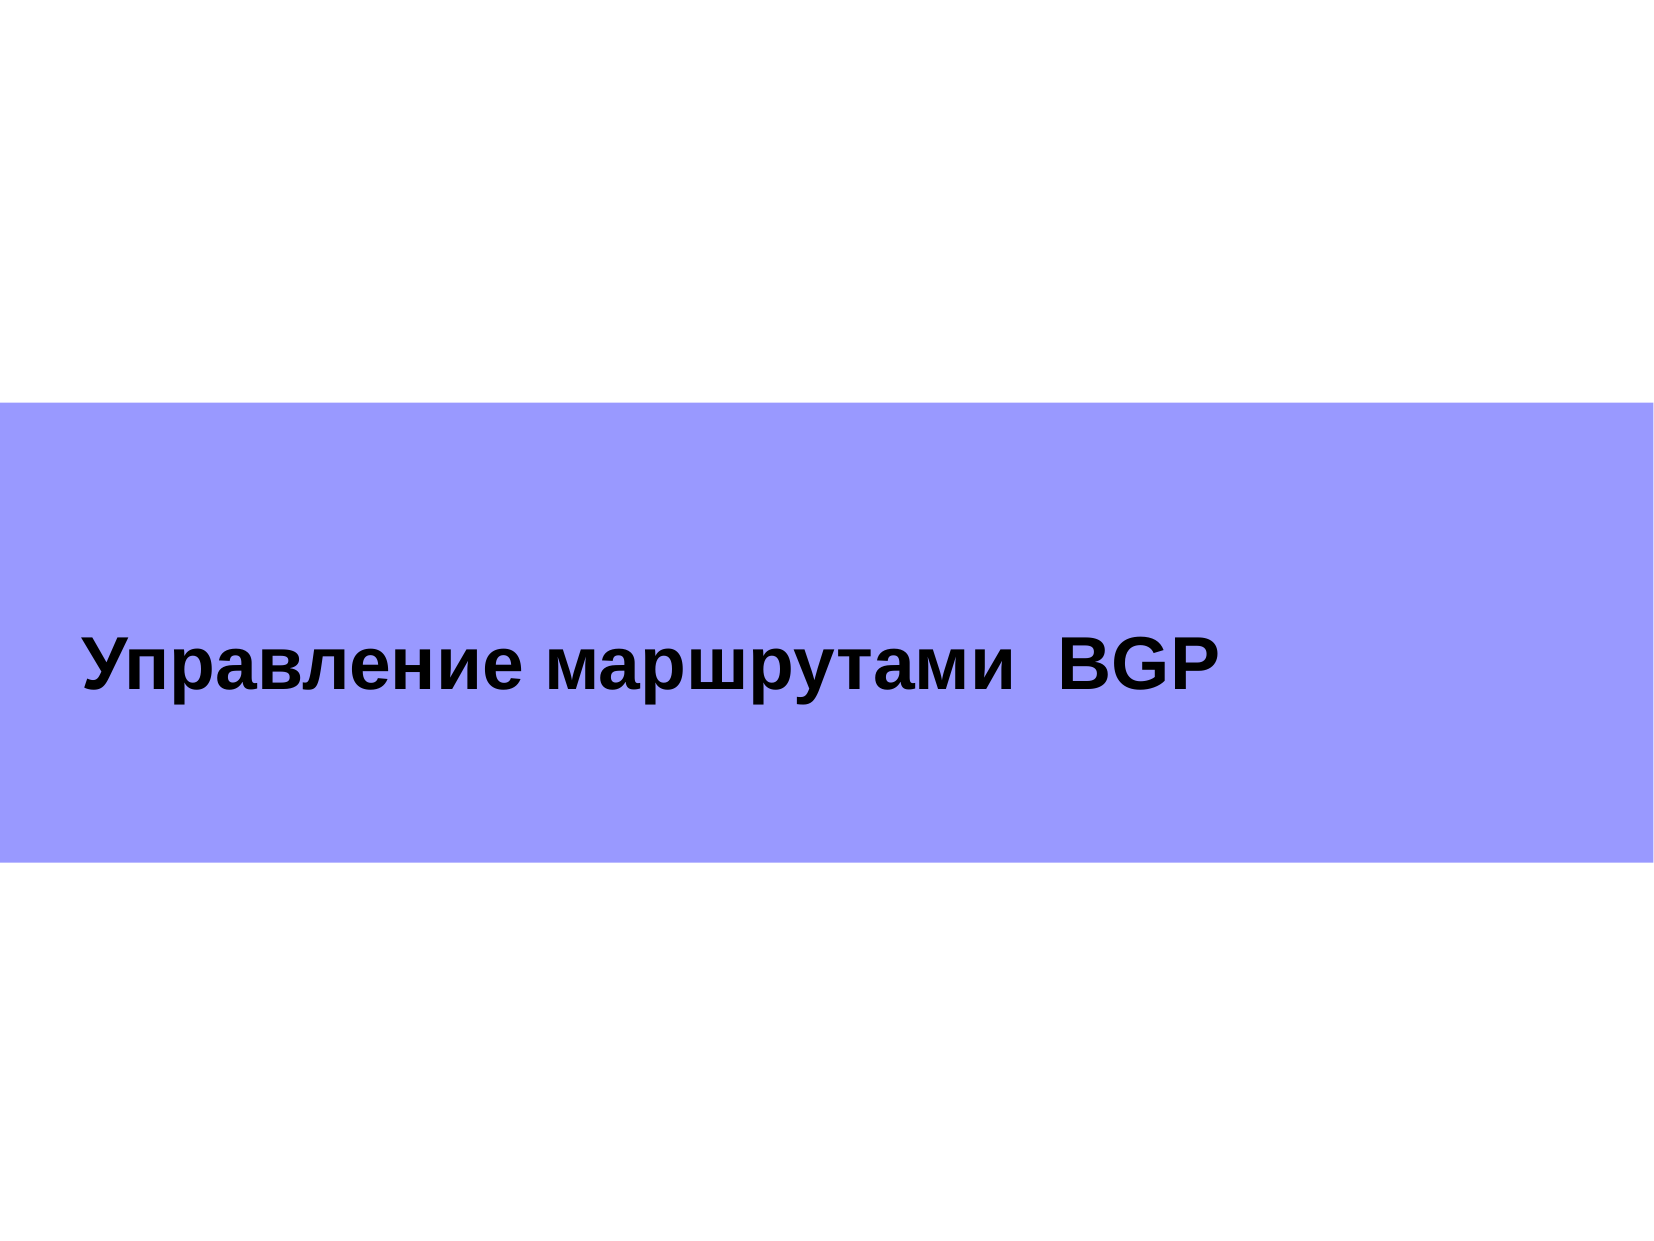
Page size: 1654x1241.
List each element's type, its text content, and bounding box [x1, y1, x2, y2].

text_box Управление маршрутами BGP [67, 618, 1530, 772]
